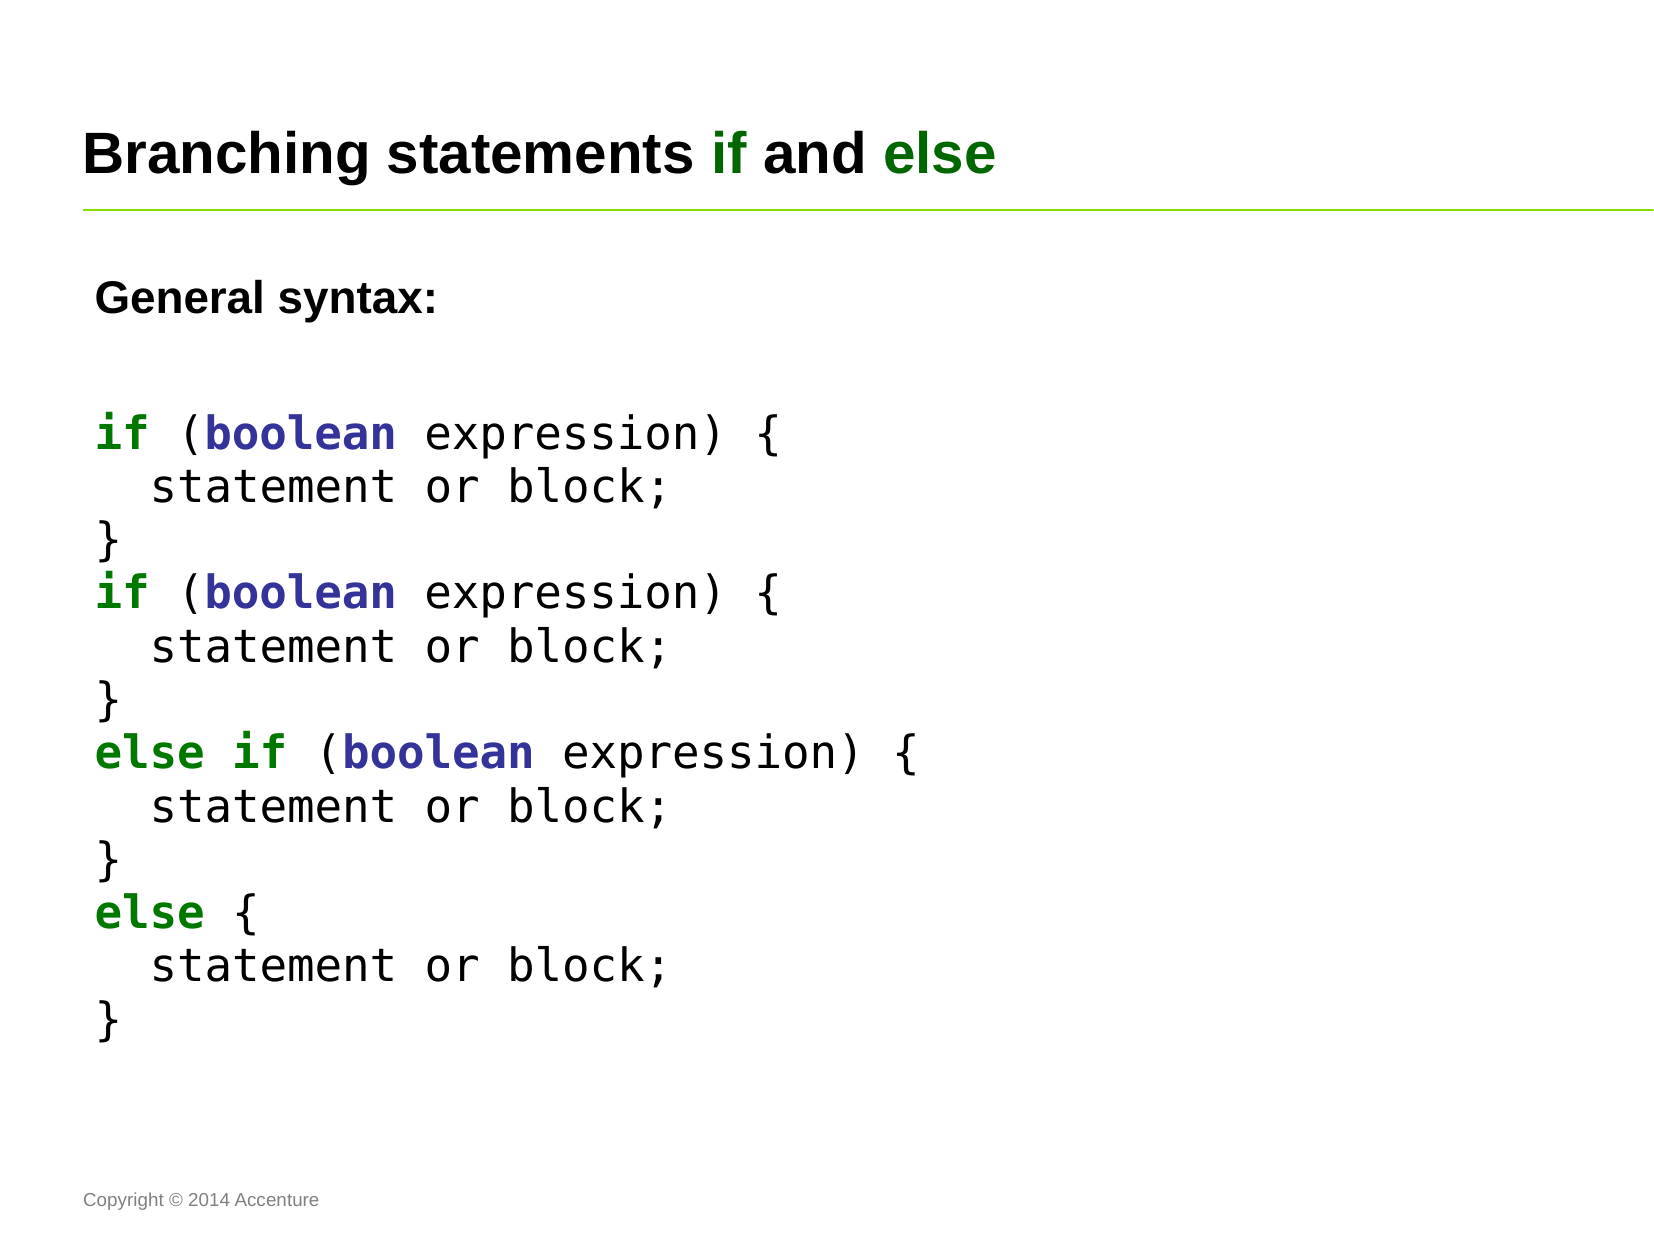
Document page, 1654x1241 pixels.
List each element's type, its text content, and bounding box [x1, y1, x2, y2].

title Branching statements if and else [82, 49, 1571, 257]
list General syntax: if (boolean expression) { statement or block; } if (boolean expression) { statement or block; } else if (boolean expression) { statement or block; } else { statement or block; } [23, 271, 1619, 1205]
